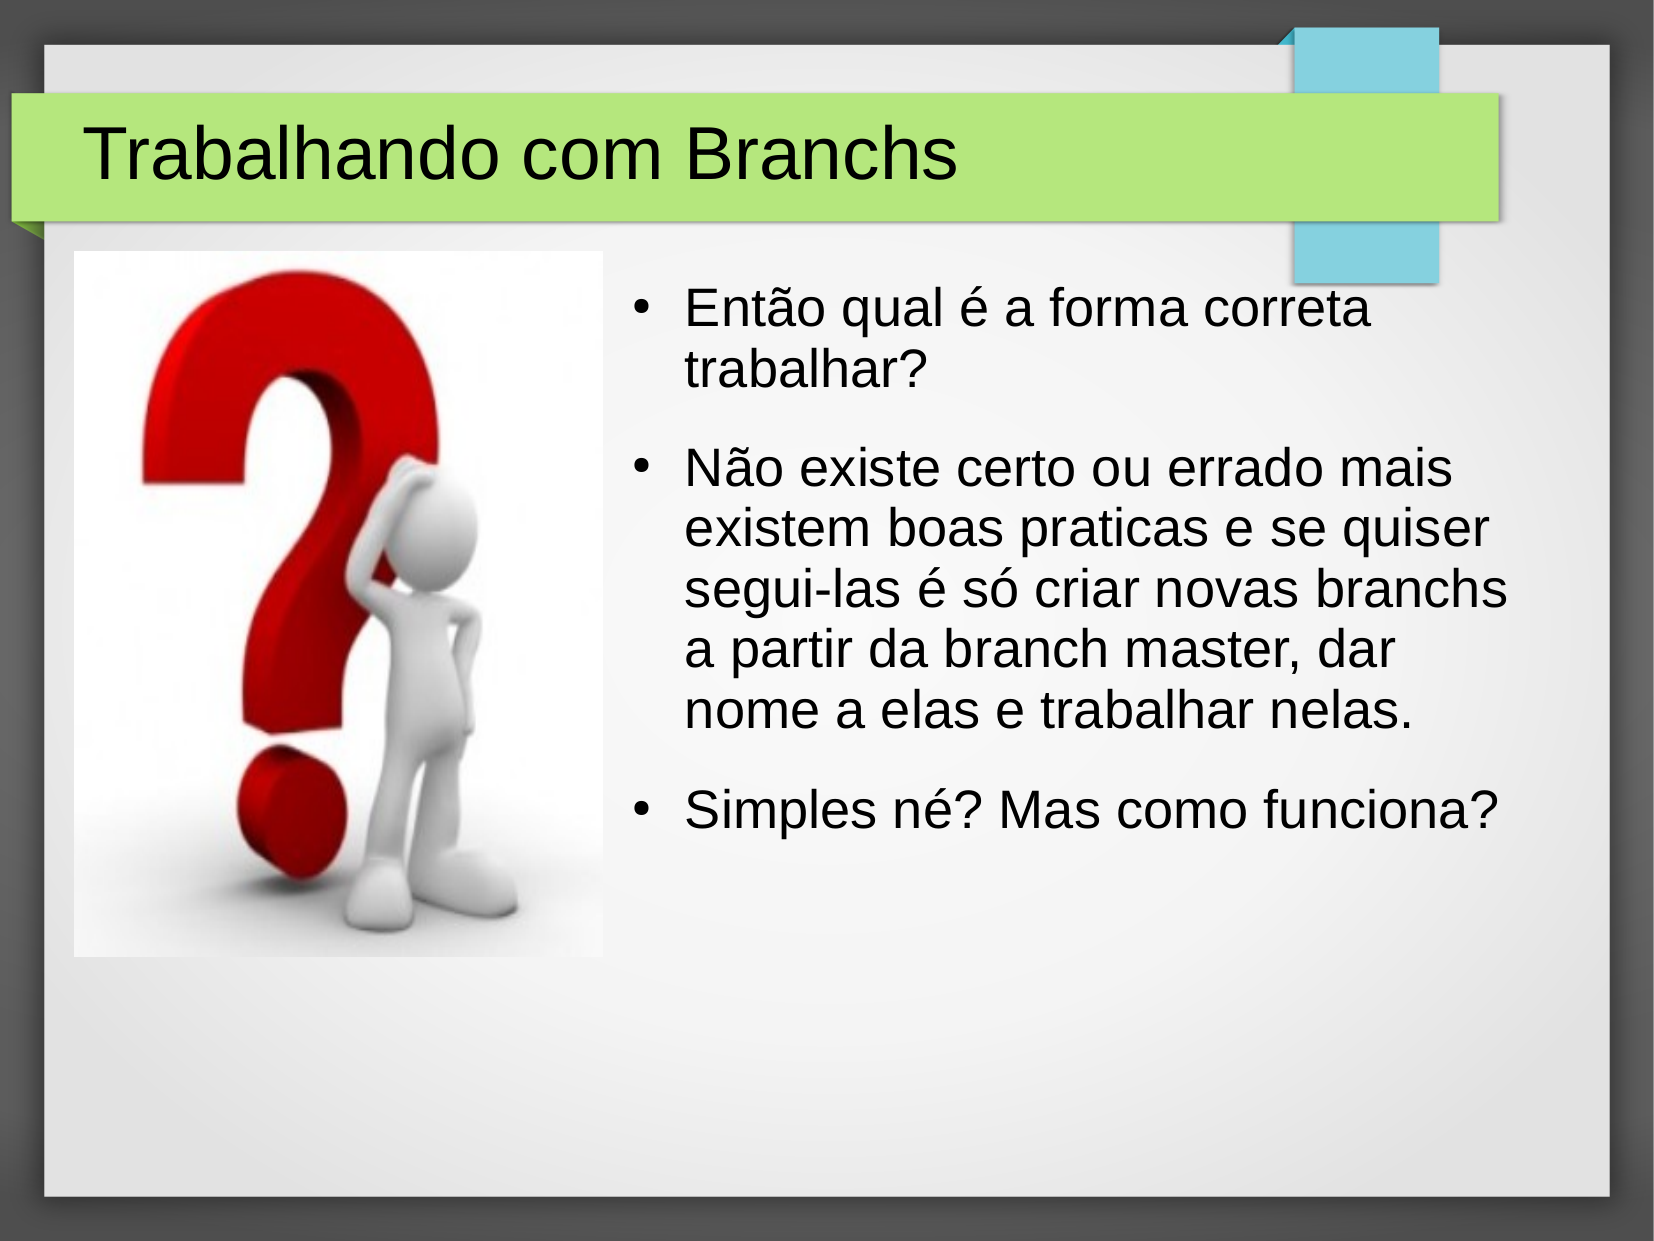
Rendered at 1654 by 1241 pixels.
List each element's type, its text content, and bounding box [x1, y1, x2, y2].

picture [0, 0, 1654, 1241]
list Simples né? Mas como funciona? [614, 779, 1524, 886]
title Trabalhando com Branchs [82, 94, 1264, 213]
list Então qual é a forma correta trabalhar? [614, 277, 1524, 408]
list Não existe certo ou errado mais existem boas praticas e se quiser segui-las é só criar novas branchs a partir da branch master, dar nome a elas e trabalhar nelas. [614, 437, 1524, 779]
